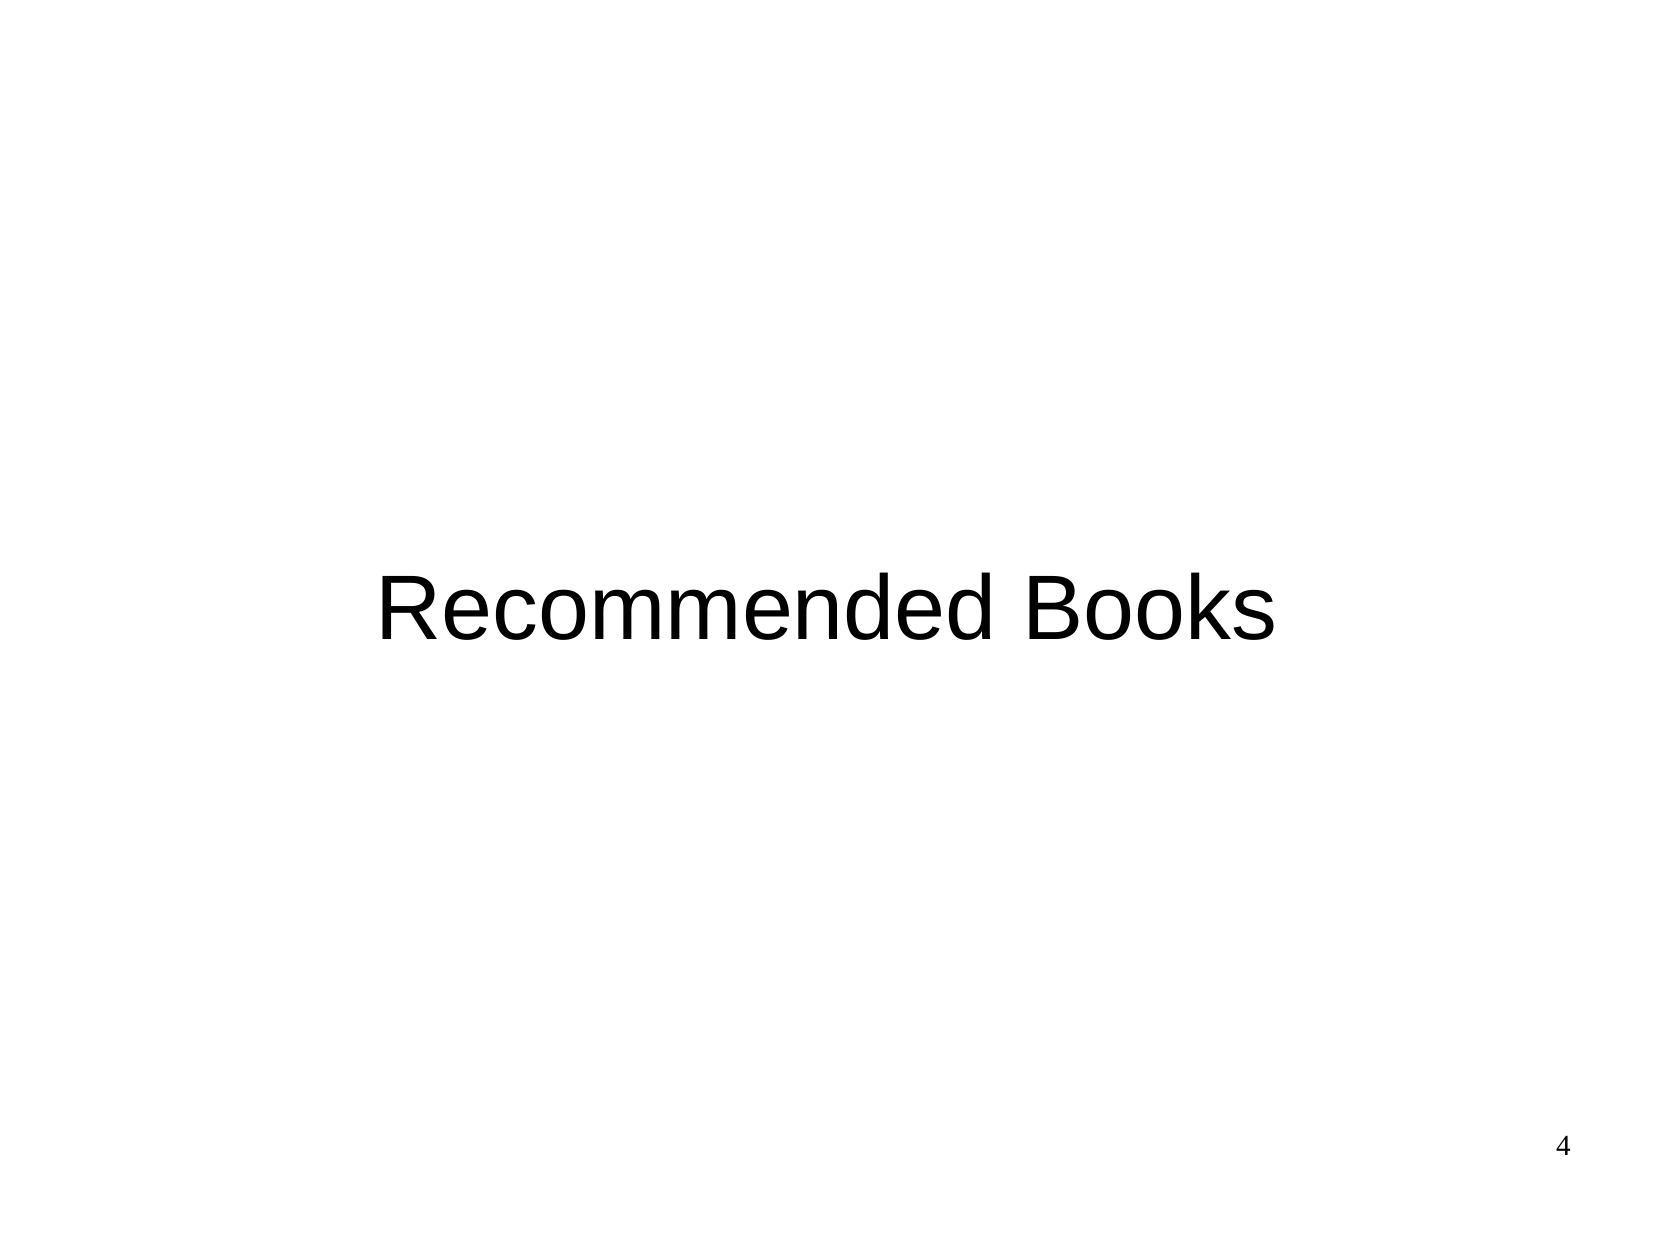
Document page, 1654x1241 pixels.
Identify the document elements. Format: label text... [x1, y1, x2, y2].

title Recommended Books [82, 504, 1571, 712]
